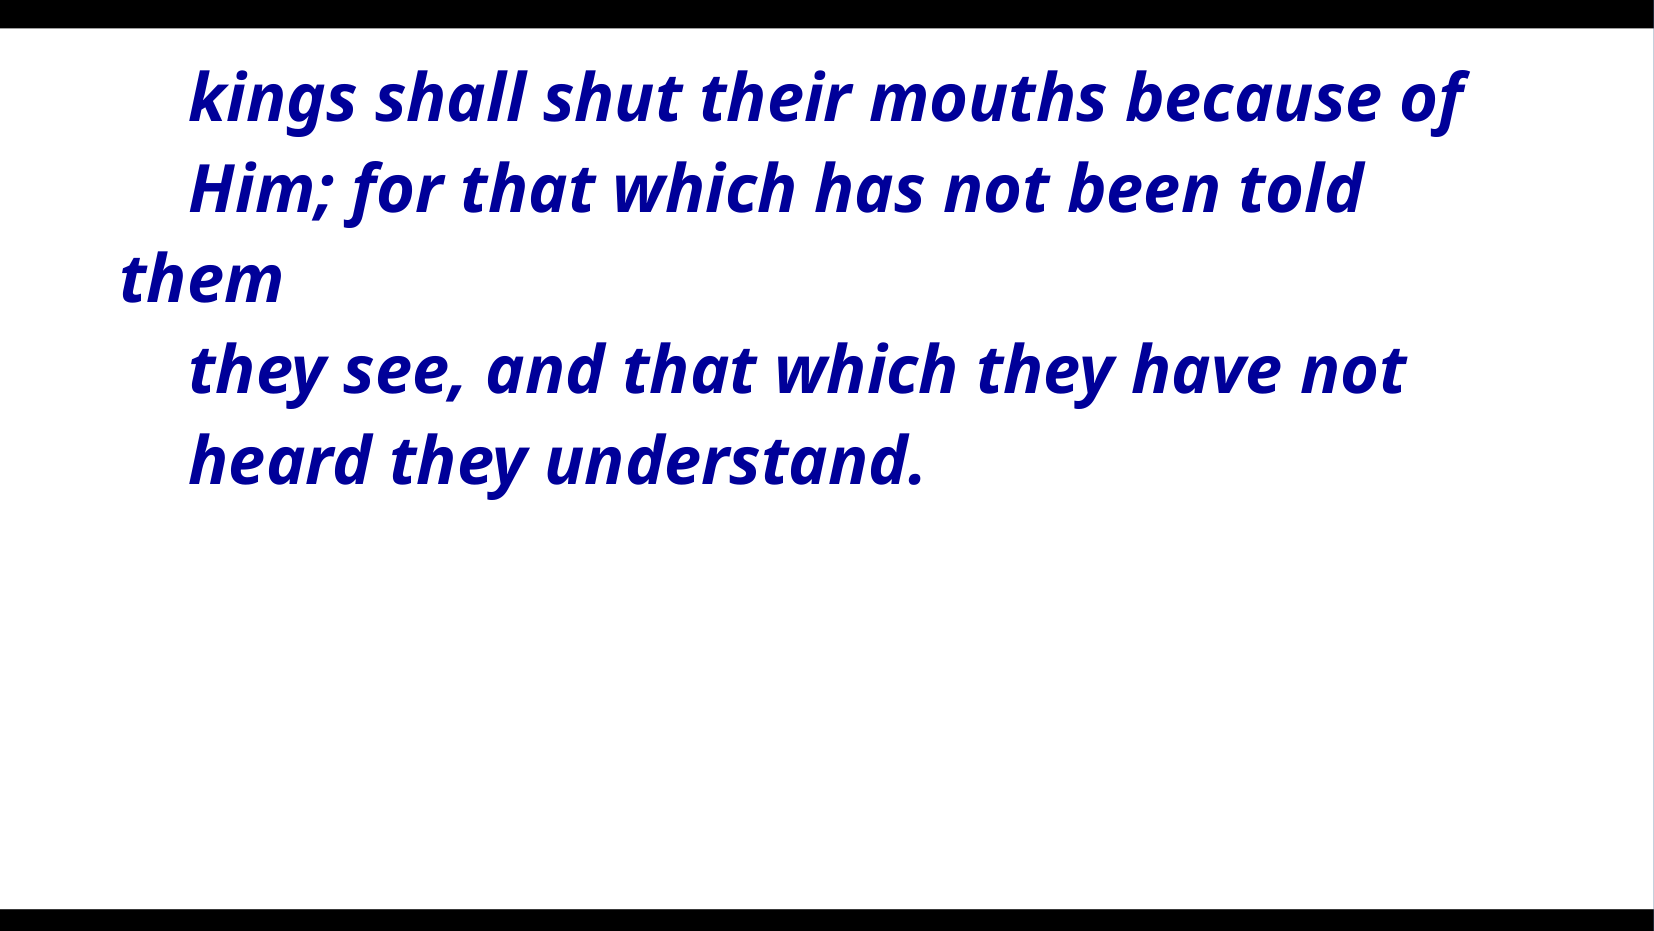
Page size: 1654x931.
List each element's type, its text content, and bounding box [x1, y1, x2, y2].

picture [0, 0, 1654, 931]
text_box kings shall shut their mouths because of Him; for that which has not been told them they see, and that which they have not heard they understand. [105, 42, 1546, 413]
